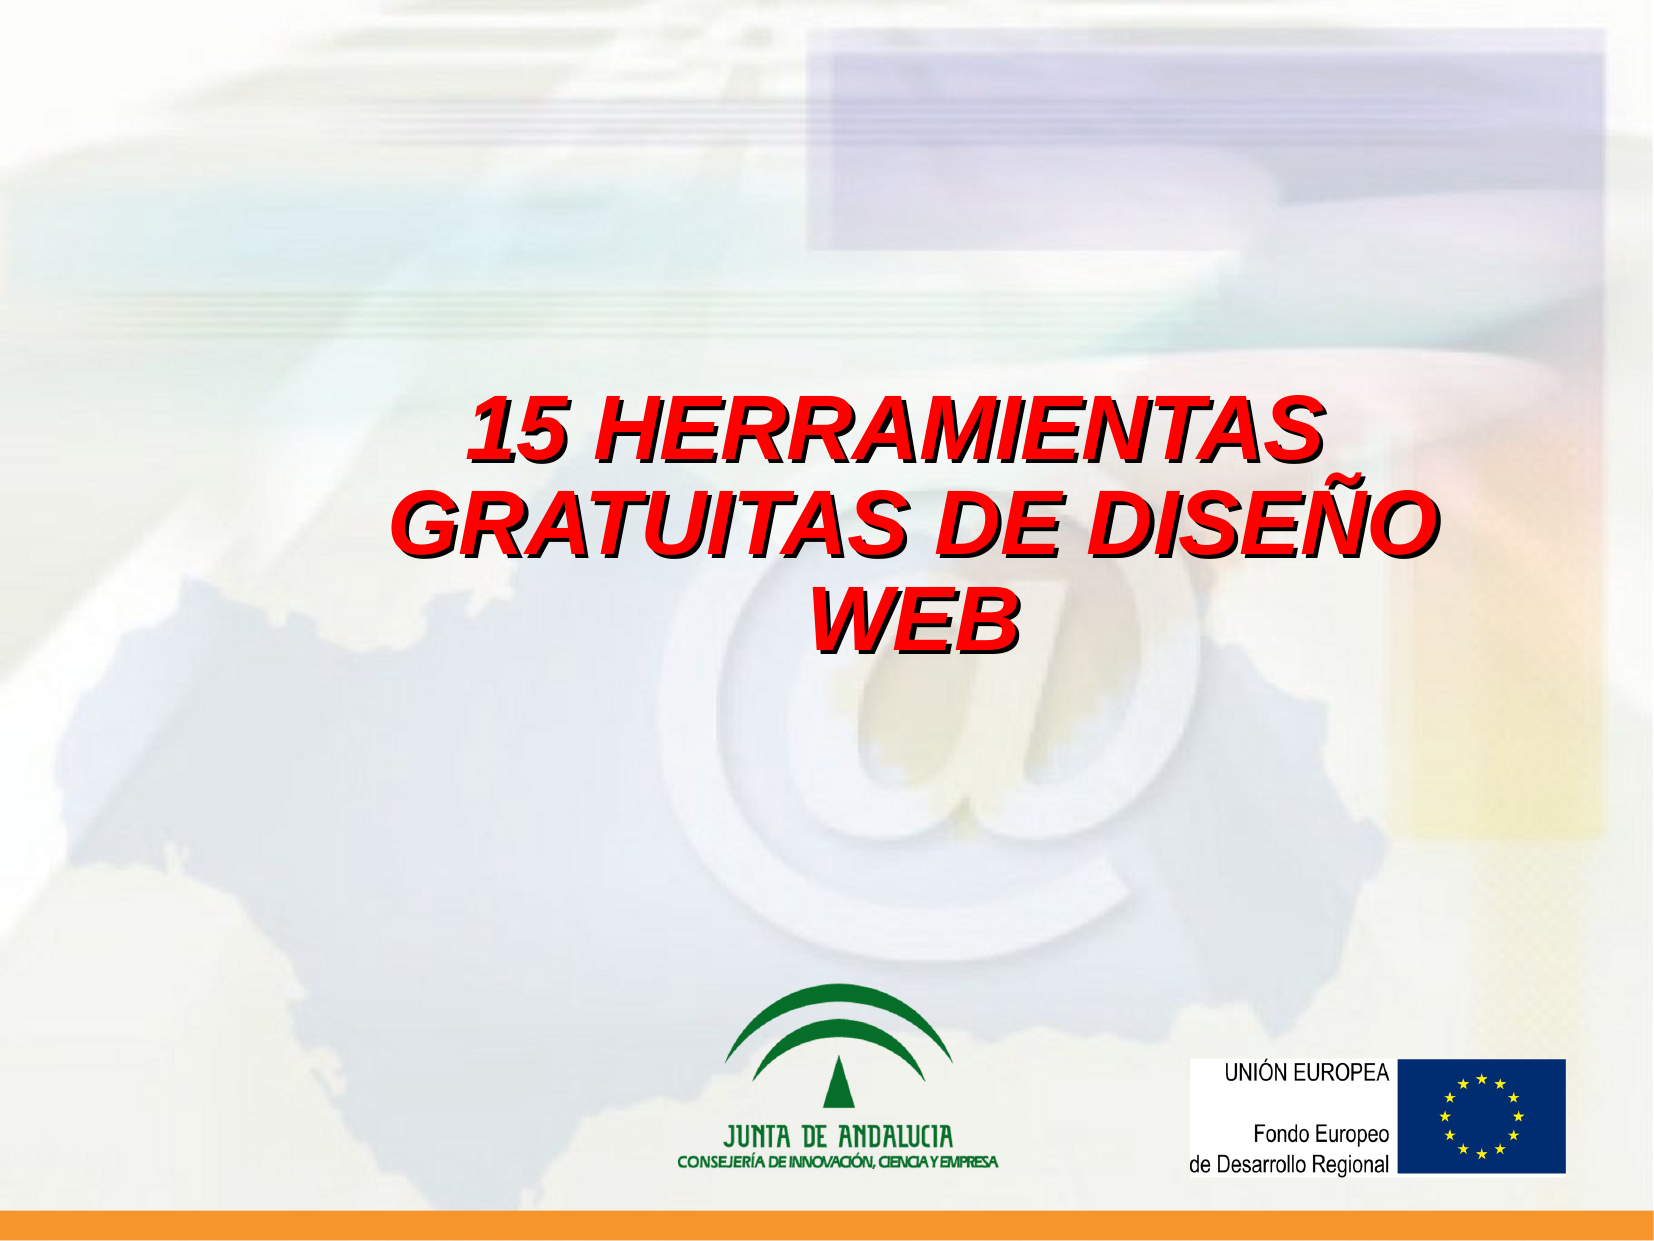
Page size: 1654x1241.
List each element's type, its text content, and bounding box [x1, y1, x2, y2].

title 15 HERRAMIENTAS GRATUITAS DE DISEÑO WEB [125, 379, 1525, 673]
picture [0, 0, 1654, 1210]
